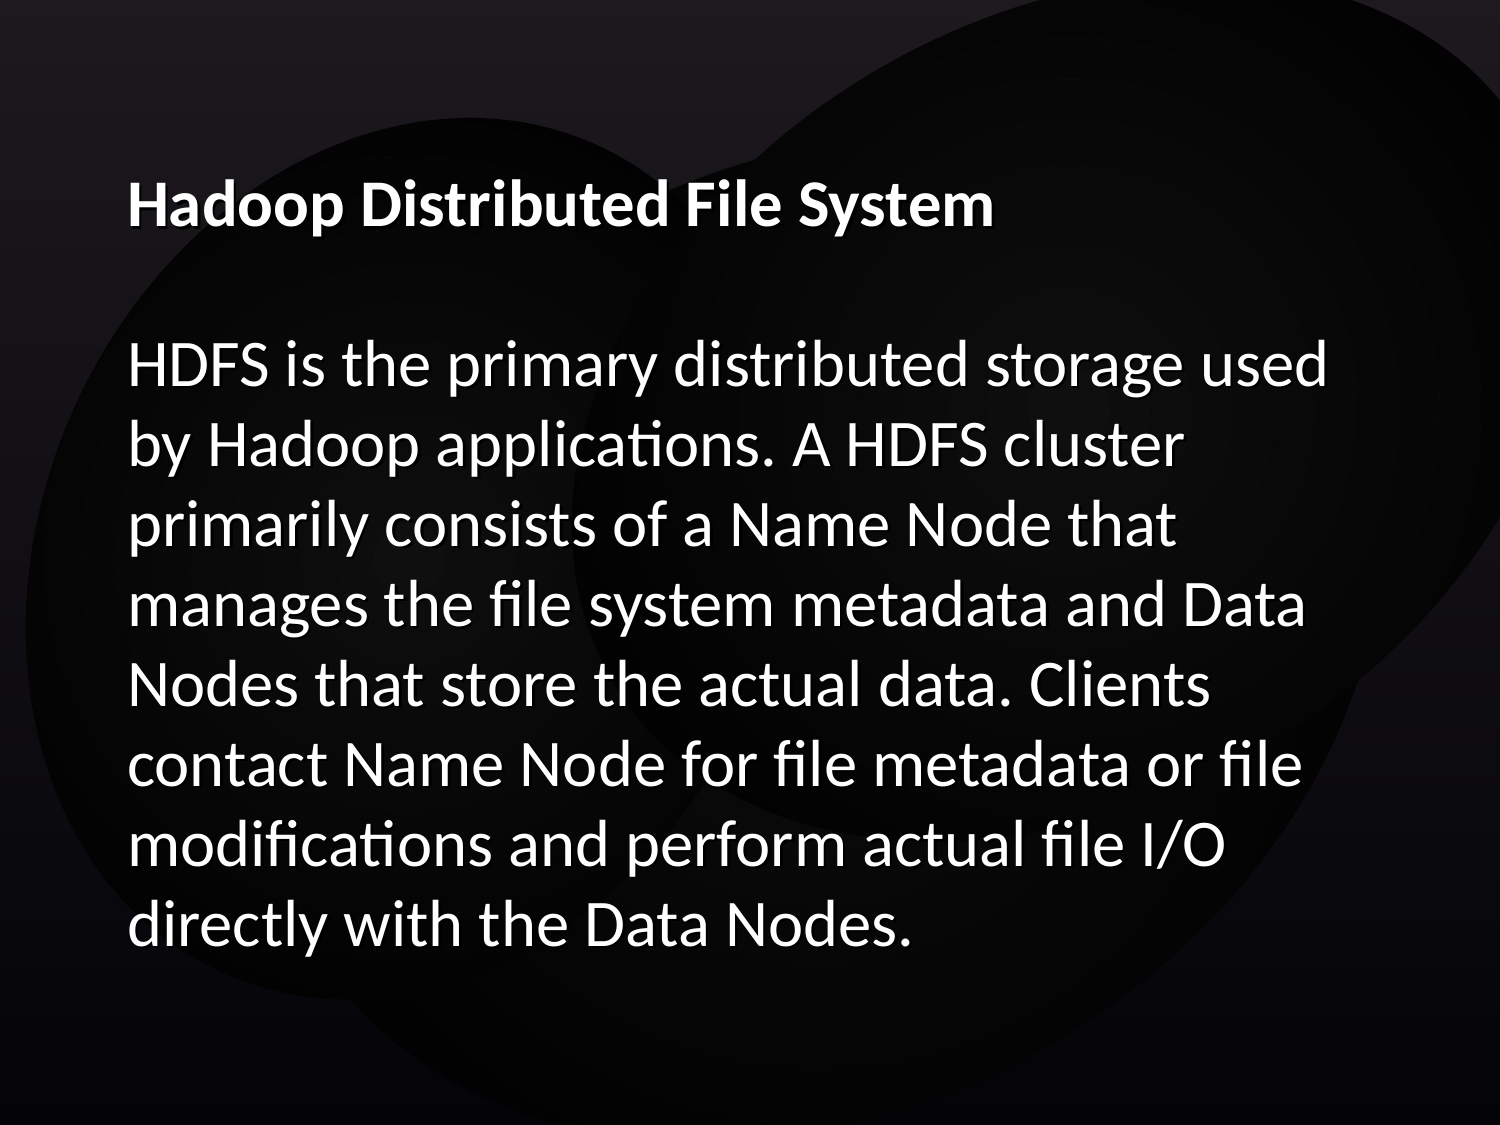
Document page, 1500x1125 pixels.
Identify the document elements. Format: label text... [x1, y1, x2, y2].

title Hadoop Distributed File System HDFS is the primary distributed storage used by Hadoop applications. A HDFS cluster primarily consists of a Name Node that manages the file system metadata and Data Nodes that store the actual data. Clients contact Name Node for file metadata or file modifications and perform actual file I/O directly with the Data Nodes. [112, 78, 1388, 1047]
